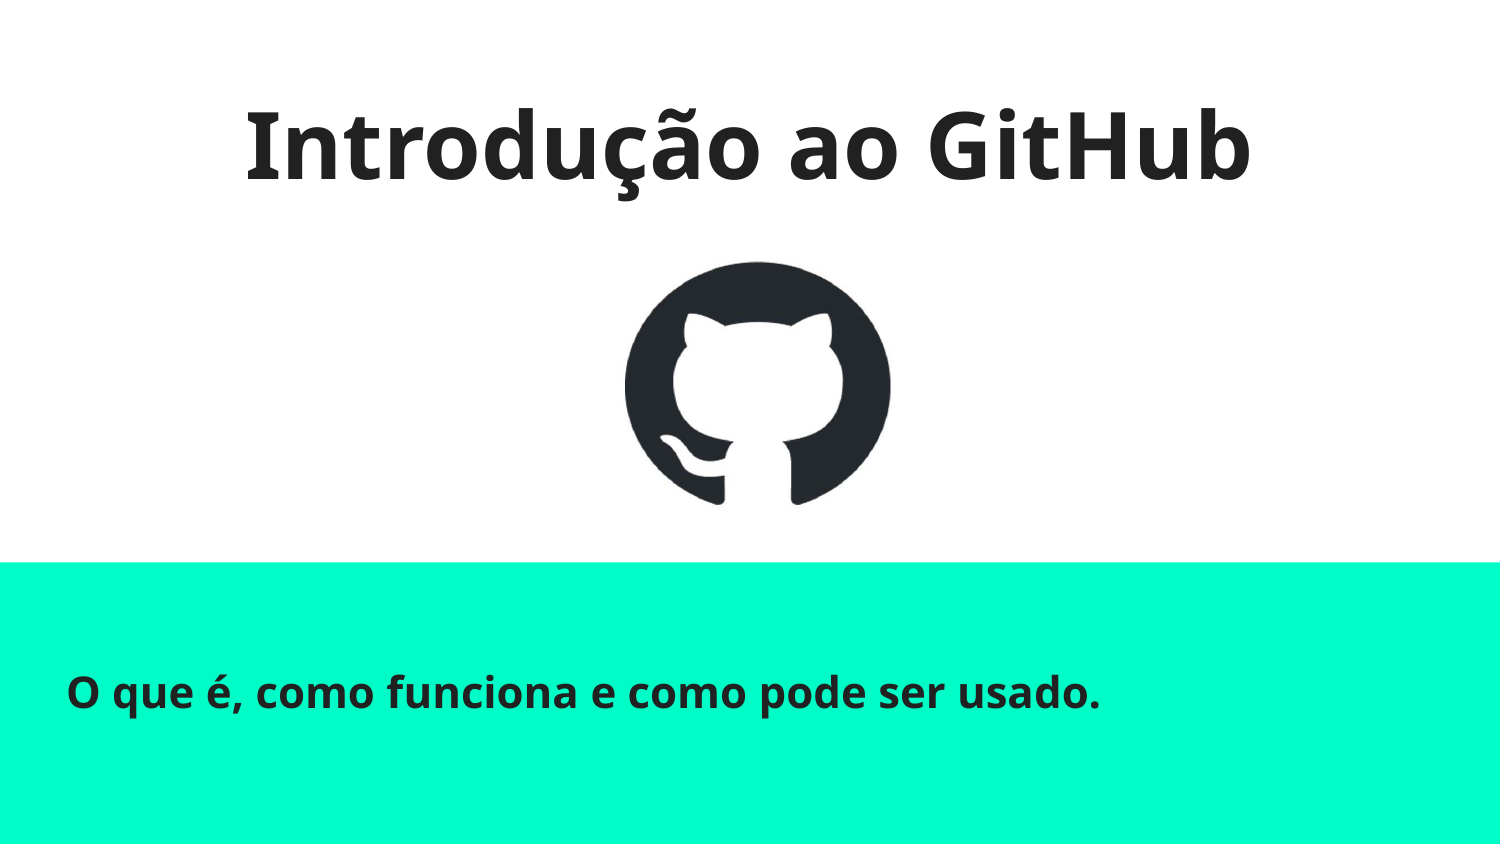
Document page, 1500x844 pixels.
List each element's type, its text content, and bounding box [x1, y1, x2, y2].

title Introdução ao GitHub [87, 62, 1413, 224]
subtitle O que é, como funciona e como pode ser usado. [51, 638, 1449, 755]
picture [468, 212, 1047, 554]
